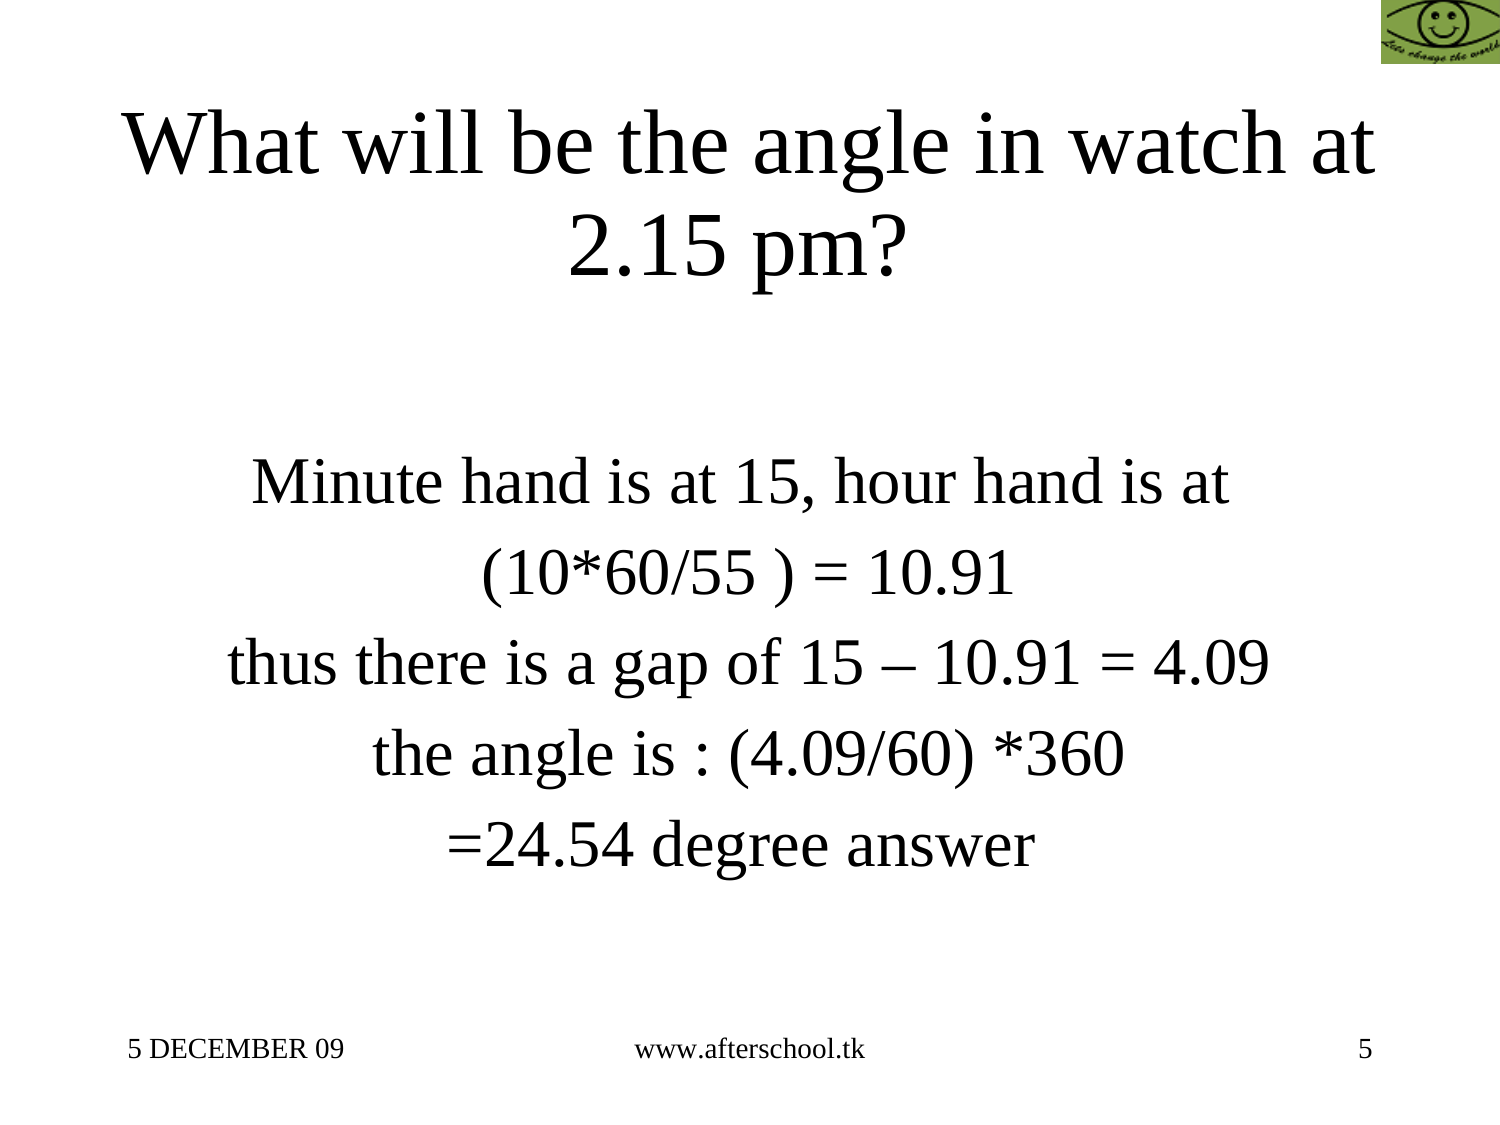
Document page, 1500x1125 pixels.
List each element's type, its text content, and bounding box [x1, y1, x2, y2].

title What will be the angle in watch at 2.15 pm? [112, 92, 1388, 296]
picture [1381, 0, 1500, 64]
subtitle Minute hand is at 15, hour hand is at (10*60/55 ) = 10.91 thus there is a gap of 15 – 10.91 = 4.09 the angle is : (4.09/60) *360 =24.54 degree answer [112, 332, 1388, 993]
